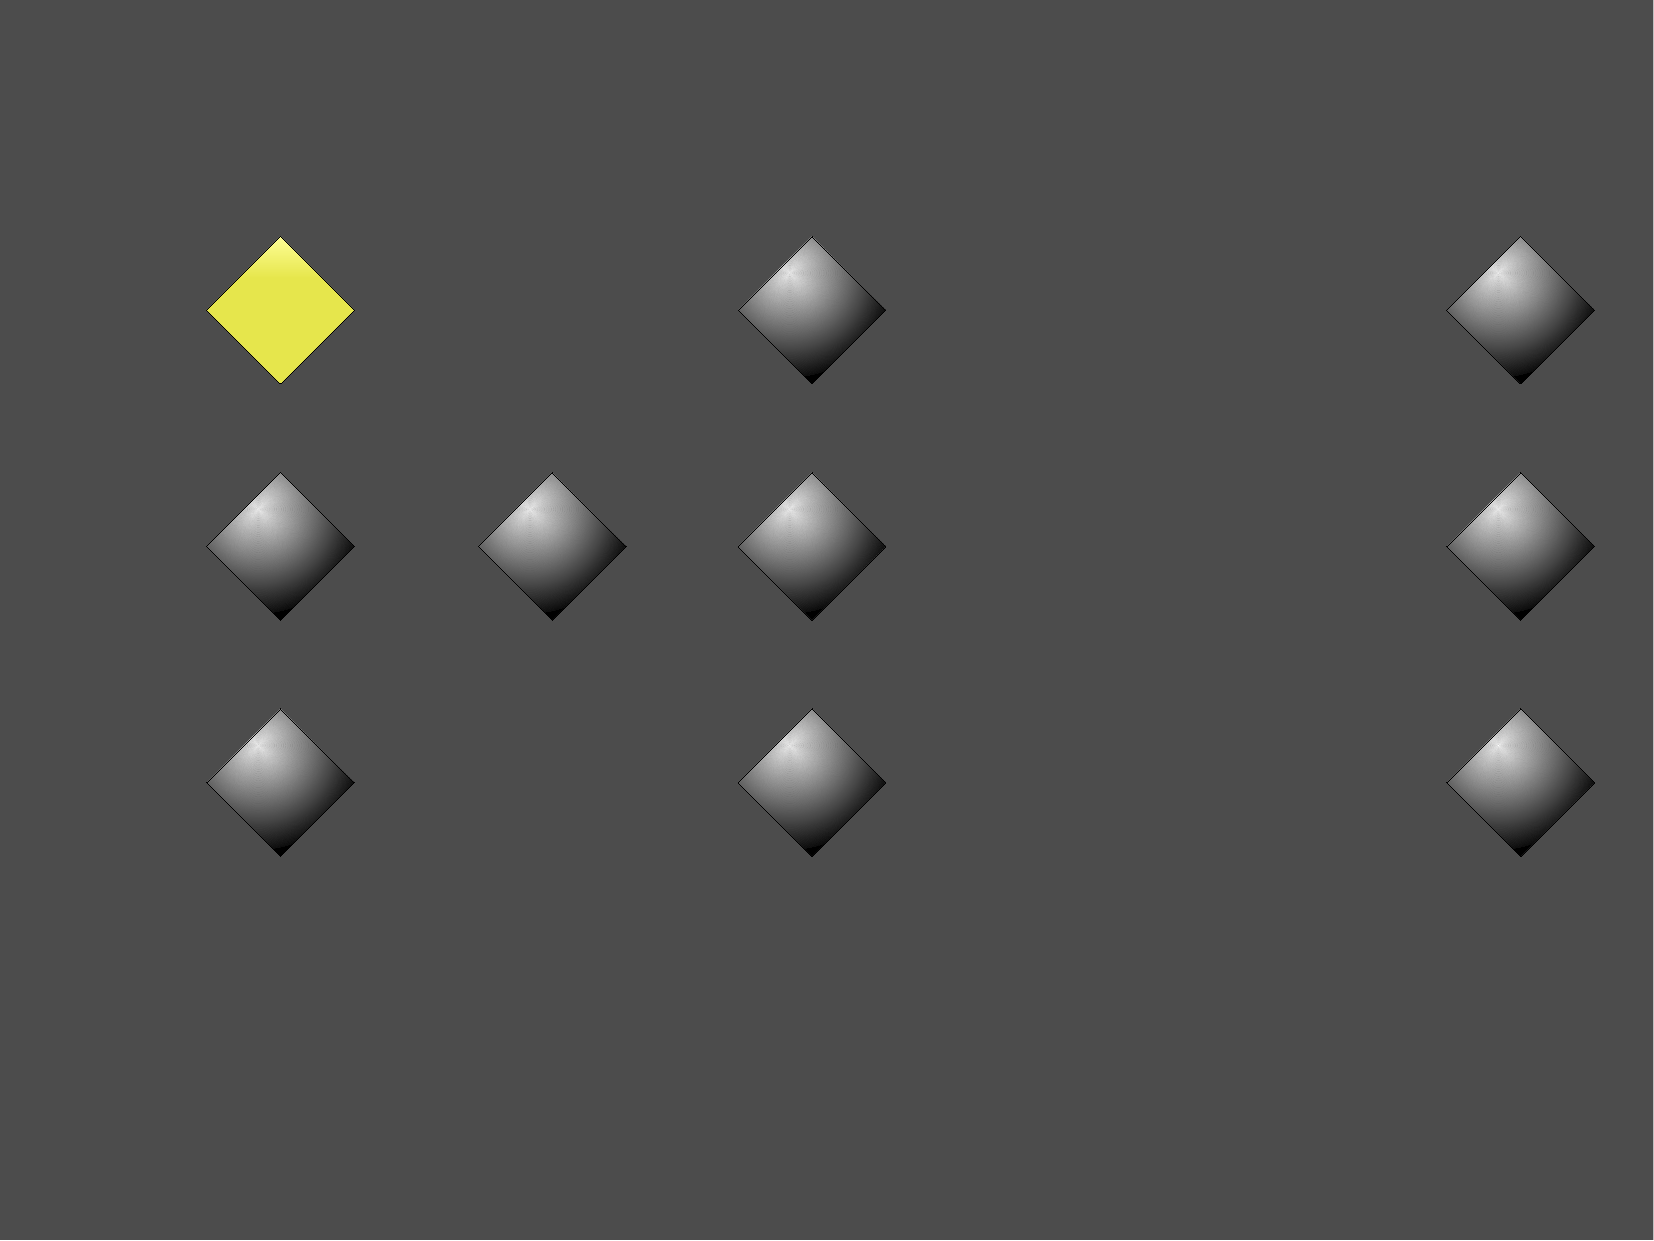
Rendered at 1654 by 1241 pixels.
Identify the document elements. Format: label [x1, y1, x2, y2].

text_box [738, 708, 886, 857]
text_box [206, 236, 355, 384]
text_box [738, 472, 886, 621]
text_box [1446, 472, 1595, 621]
text_box [206, 708, 355, 857]
text_box [738, 236, 886, 384]
text_box [1446, 236, 1595, 384]
text_box [1446, 708, 1595, 857]
text_box [478, 472, 627, 621]
text_box [206, 472, 355, 621]
